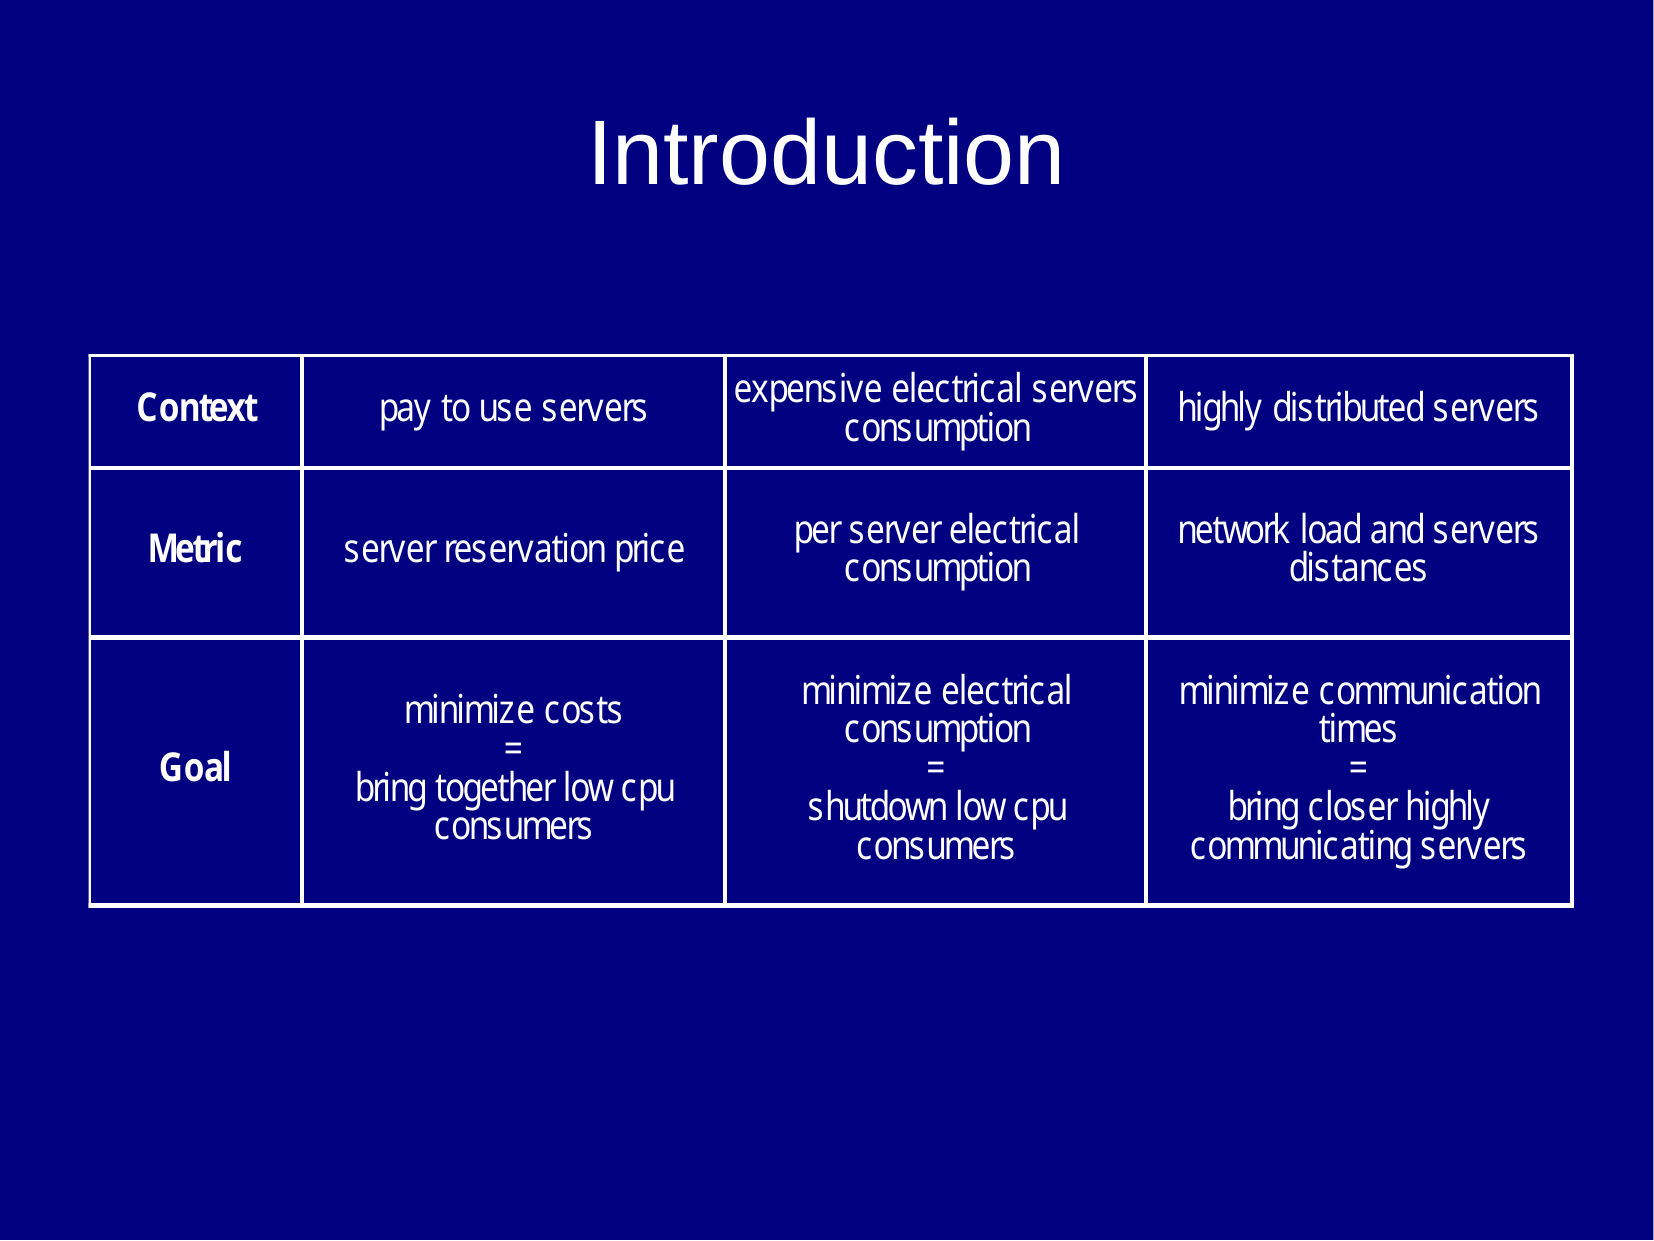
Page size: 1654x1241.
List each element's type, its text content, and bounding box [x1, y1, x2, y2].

title Introduction [82, 49, 1571, 257]
chart [88, 354, 1575, 911]
